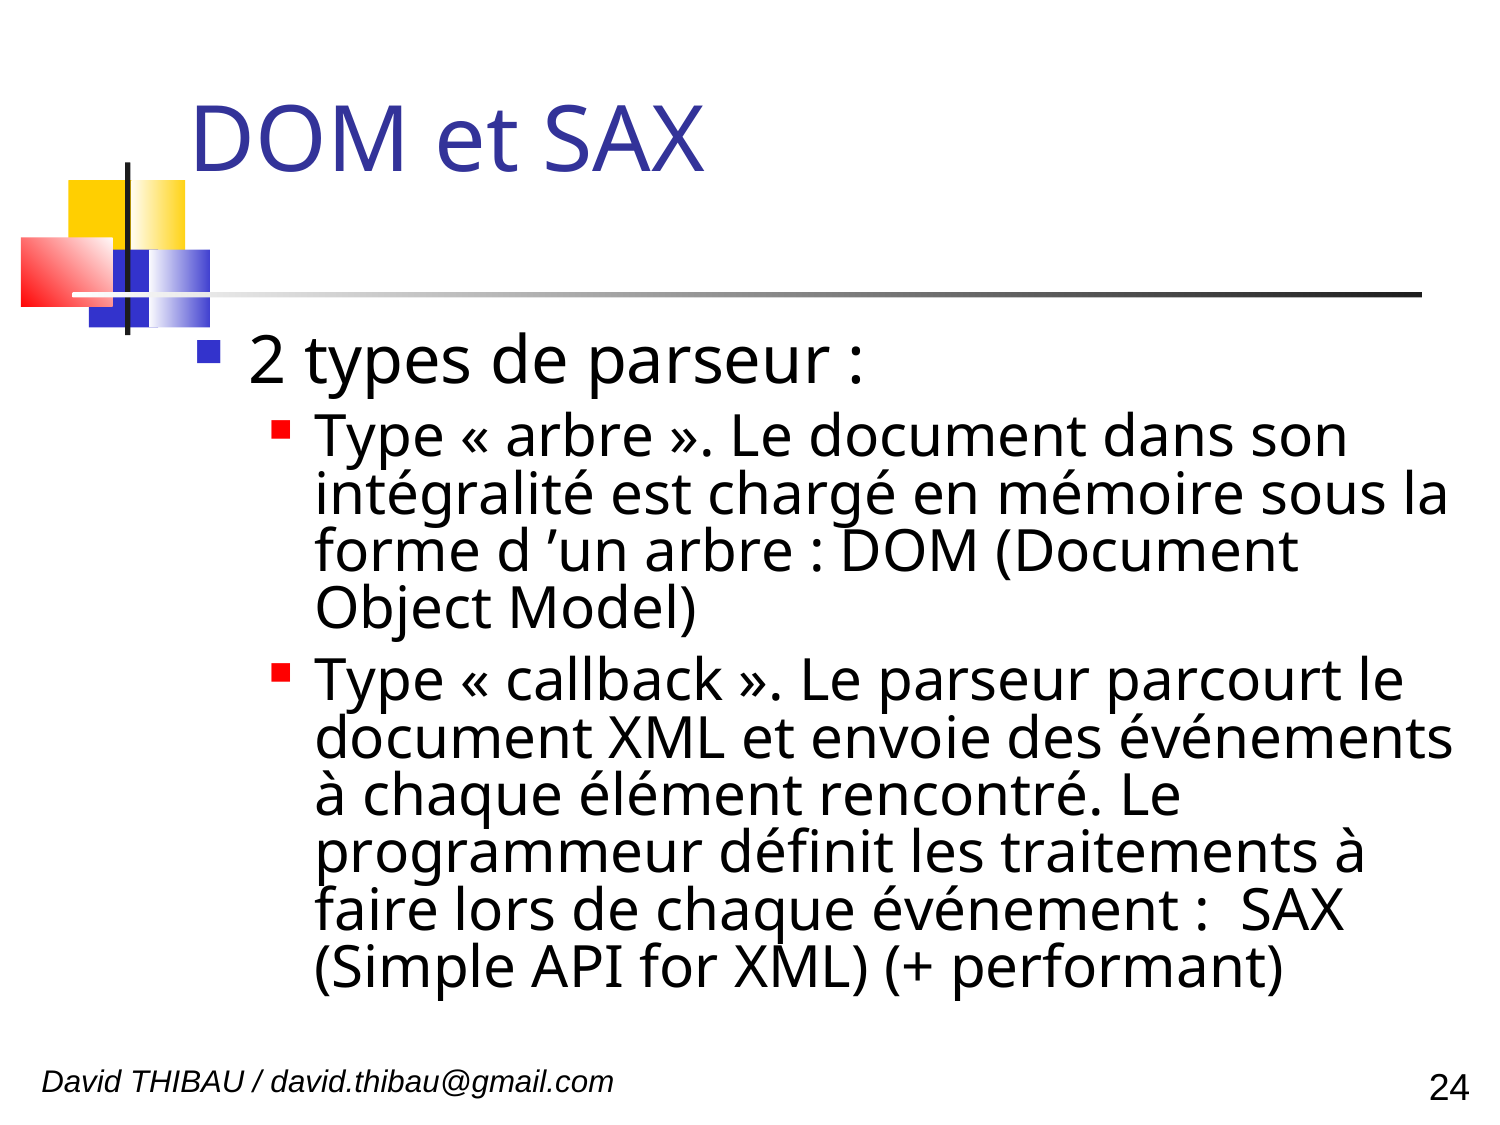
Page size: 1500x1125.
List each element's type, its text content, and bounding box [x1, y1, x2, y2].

title DOM et SAX [188, 13, 1467, 275]
list 2 types de parseur : Type « arbre ». Le document dans son intégralité est chargé en mémoire sous la forme d ’un arbre : DOM (Document Object Model) Type « callback ». Le parseur parcourt le document XML et envoie des événements à chaque élément rencontré. Le programmeur définit les traitements à faire lors de chaque événement : SAX (Simple API for XML) (+ performant) [193, 330, 1469, 1057]
